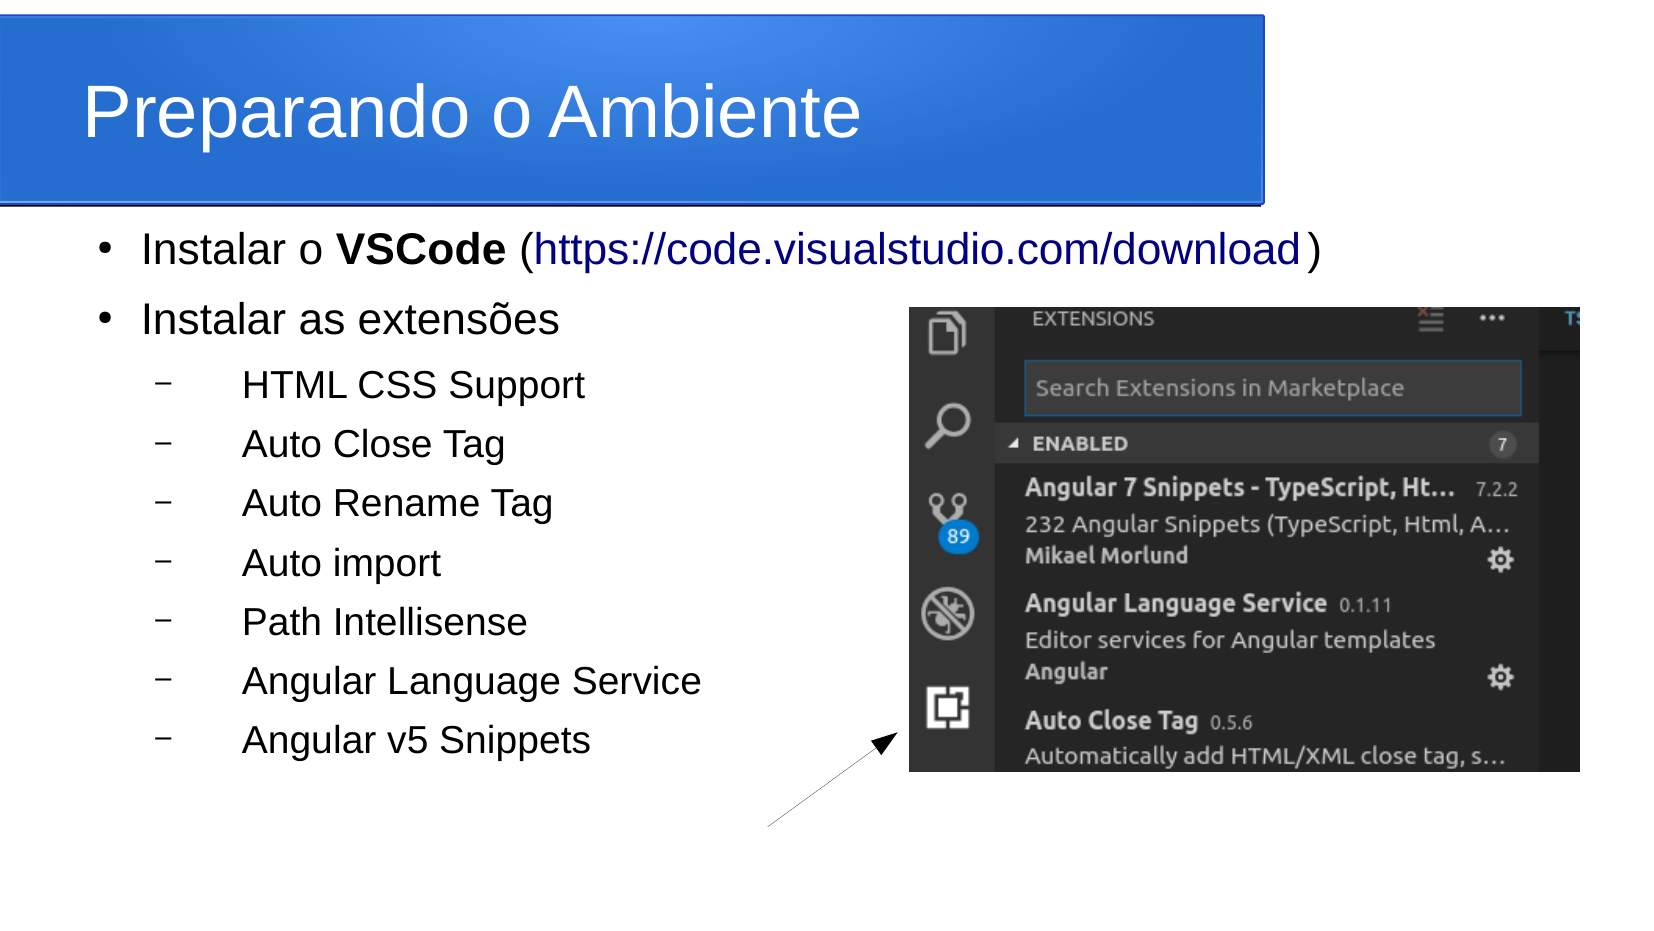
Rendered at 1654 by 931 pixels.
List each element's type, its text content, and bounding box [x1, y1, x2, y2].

list Instalar o VSCode (https://code.visualstudio.com/download) Instalar as extensões HTML CSS Support Auto Close Tag Auto Rename Tag Auto import Path Intellisense Angular Language Service Angular v5 Snippets [82, 224, 1571, 764]
title Preparando o Ambiente [82, 35, 1235, 189]
picture [909, 307, 1580, 772]
